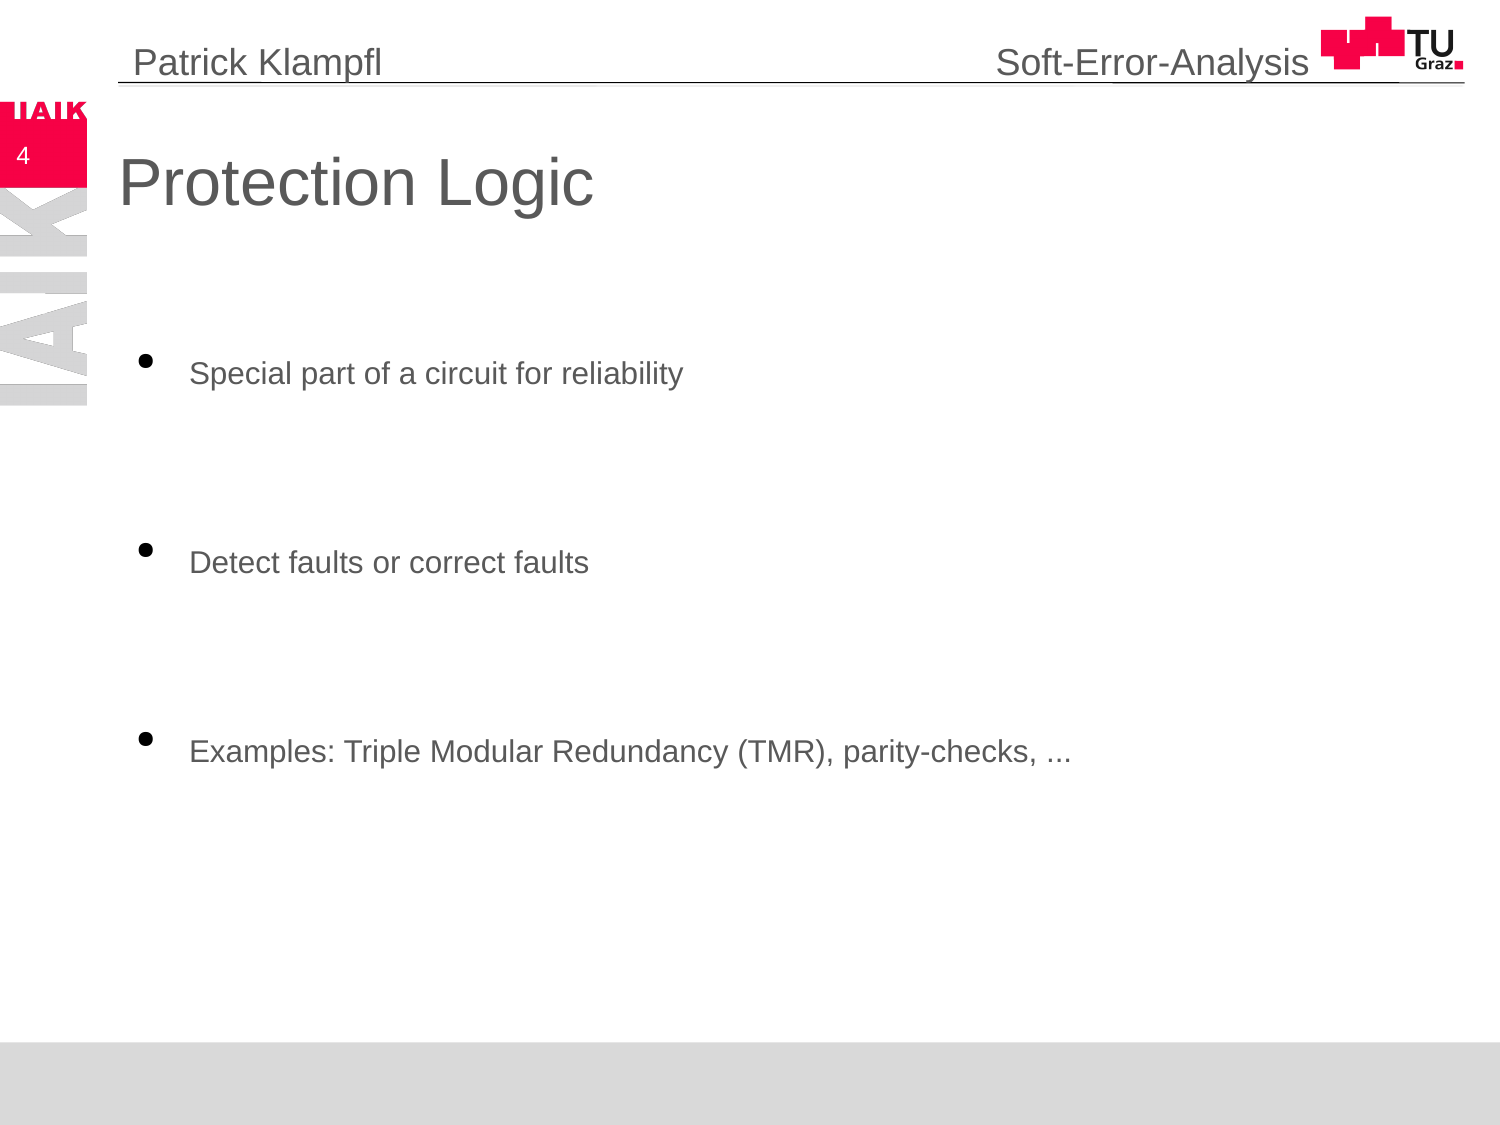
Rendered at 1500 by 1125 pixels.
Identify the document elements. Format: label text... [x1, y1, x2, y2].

picture [1318, 12, 1466, 73]
picture [0, 1, 87, 406]
title Protection Logic [118, 138, 1469, 236]
slide_number <number> [1, 124, 84, 185]
list Special part of a circuit for reliability Detect faults or correct faults Examples: Triple Modular Redundancy (TMR), parity-checks, ... [118, 236, 1469, 979]
